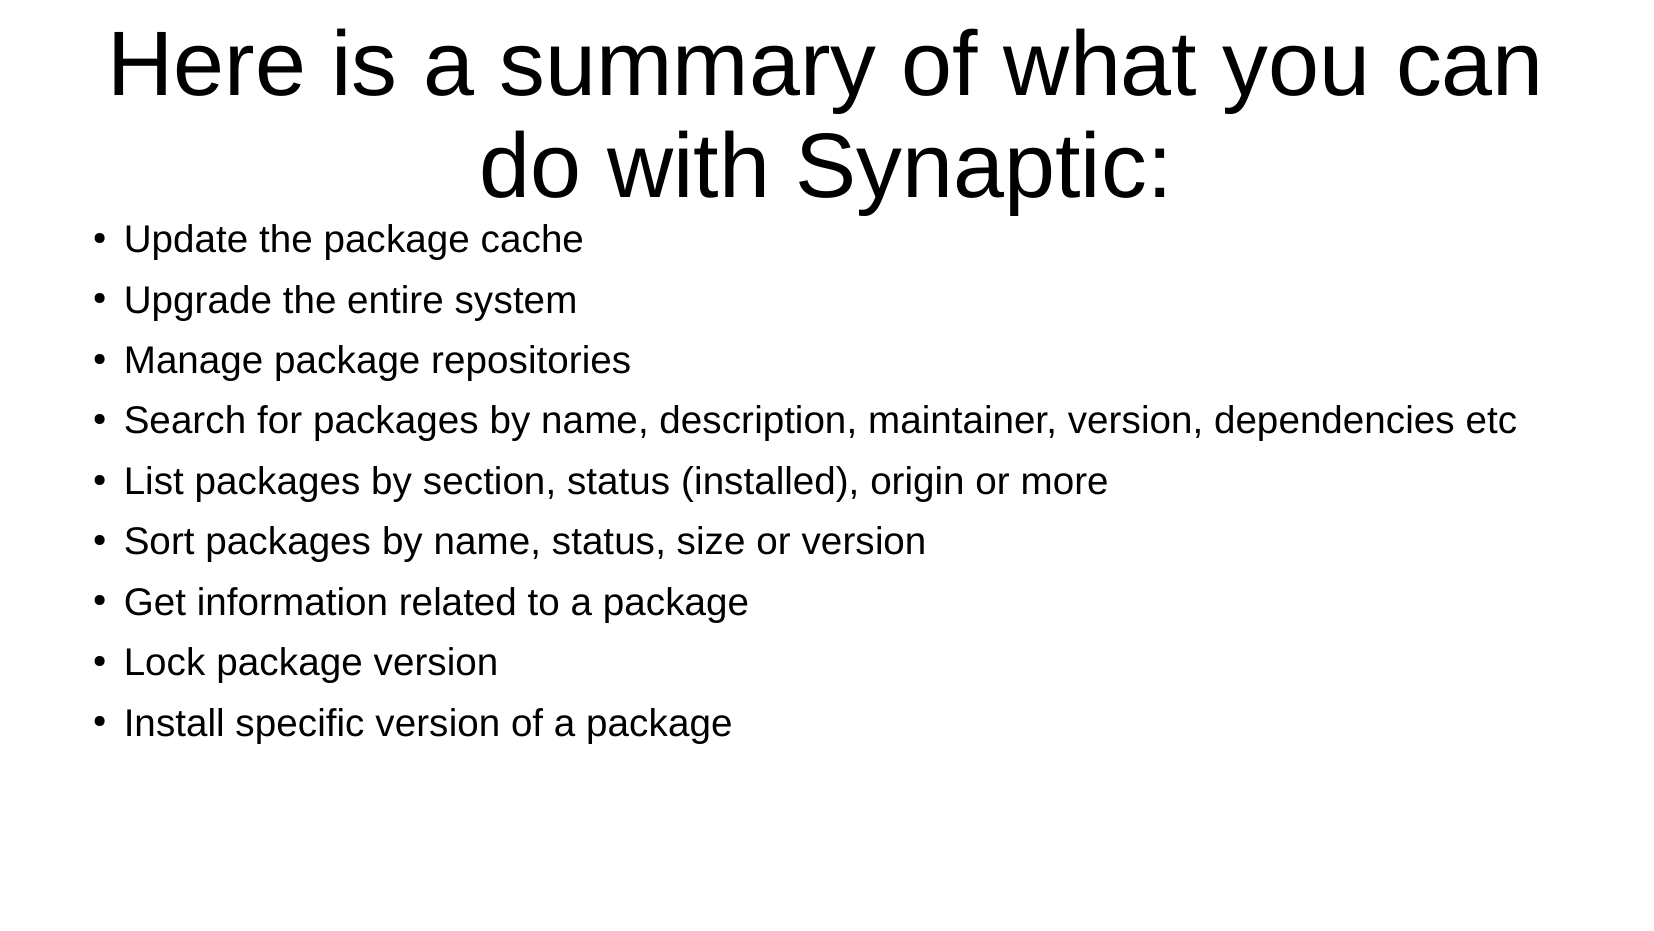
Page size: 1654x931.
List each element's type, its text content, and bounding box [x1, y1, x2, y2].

list Update the package cache Upgrade the entire system Manage package repositories Search for packages by name, description, maintainer, version, dependencies etc List packages by section, status (installed), origin or more Sort packages by name, status, size or version Get information related to a package Lock package version Install specific version of a package [82, 217, 1571, 758]
title Here is a summary of what you can do with Synaptic: [82, 12, 1571, 217]
